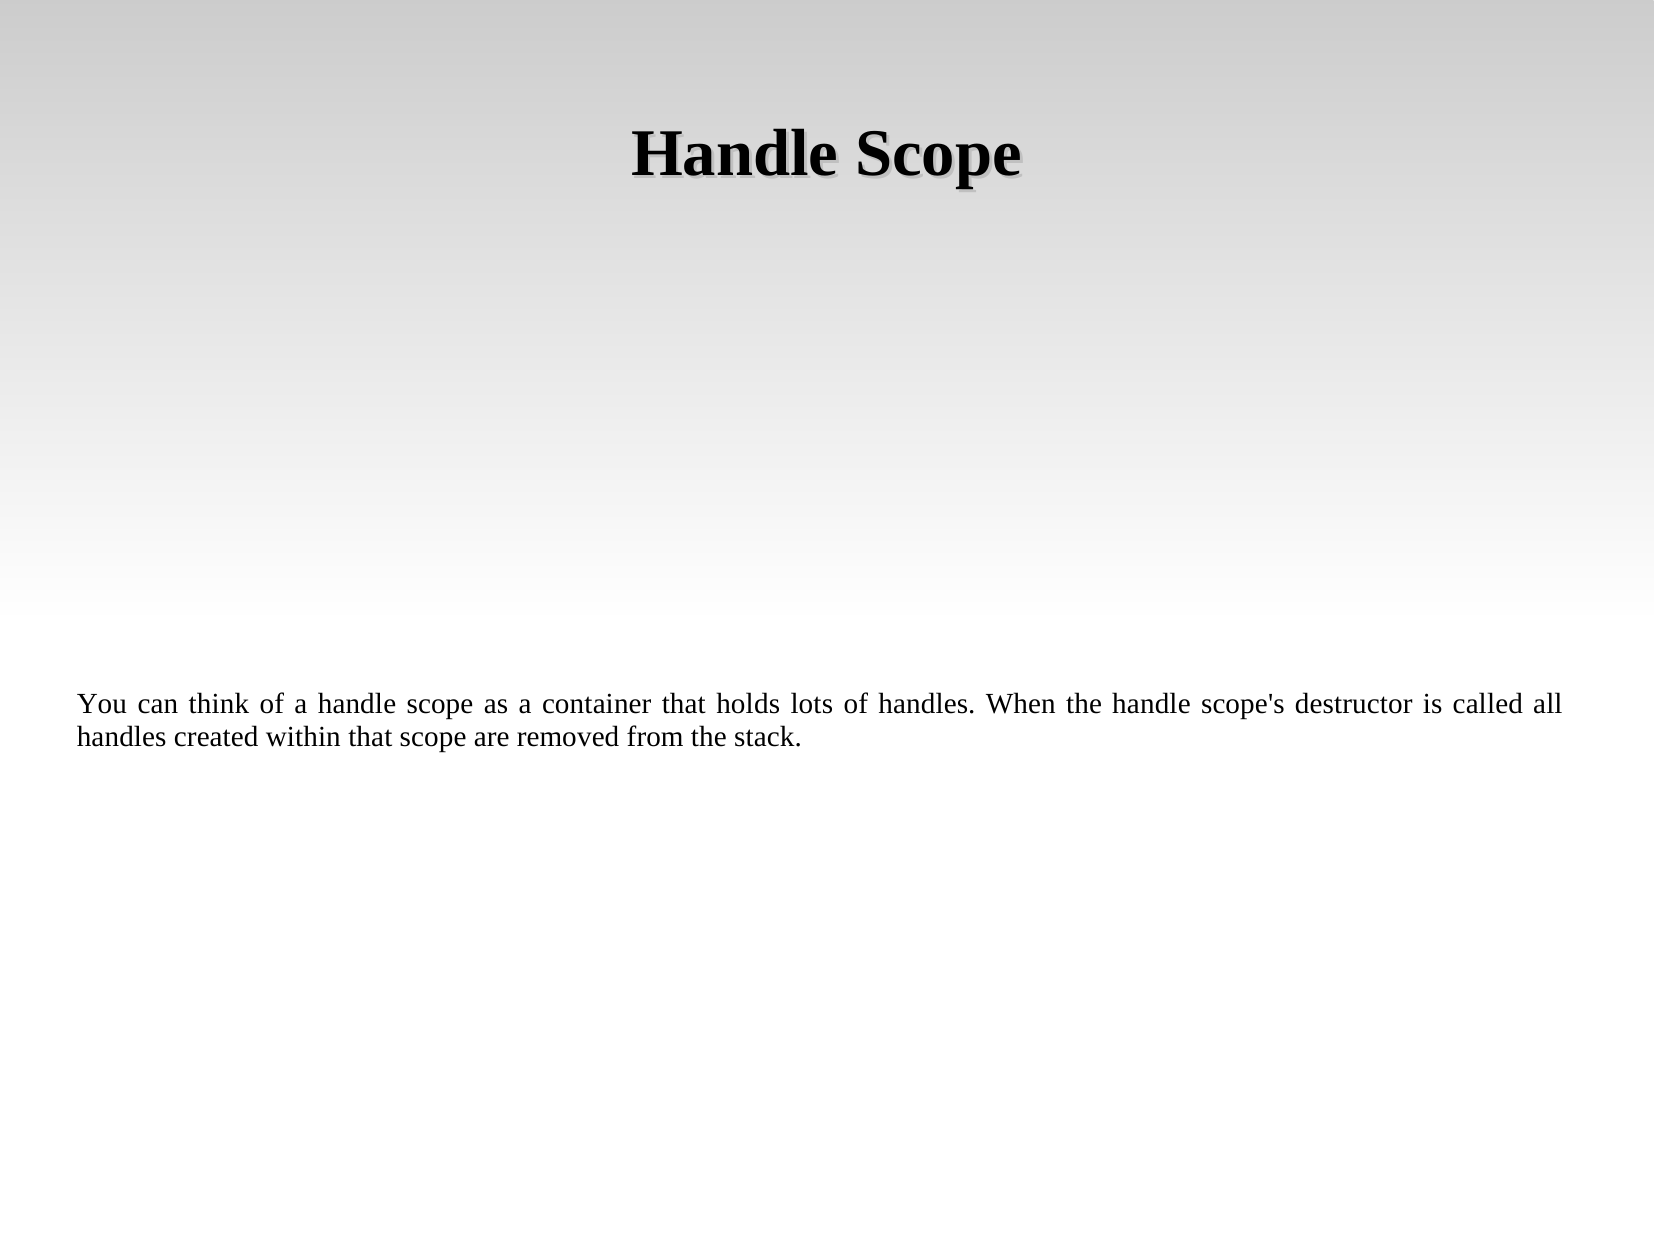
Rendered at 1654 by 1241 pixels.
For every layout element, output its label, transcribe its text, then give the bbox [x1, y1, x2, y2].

subtitle You can think of a handle scope as a container that holds lots of handles. When the handle scope's destructor is called all handles created within that scope are removed from the stack. [76, 318, 1565, 1123]
title Handle Scope [82, 56, 1571, 250]
